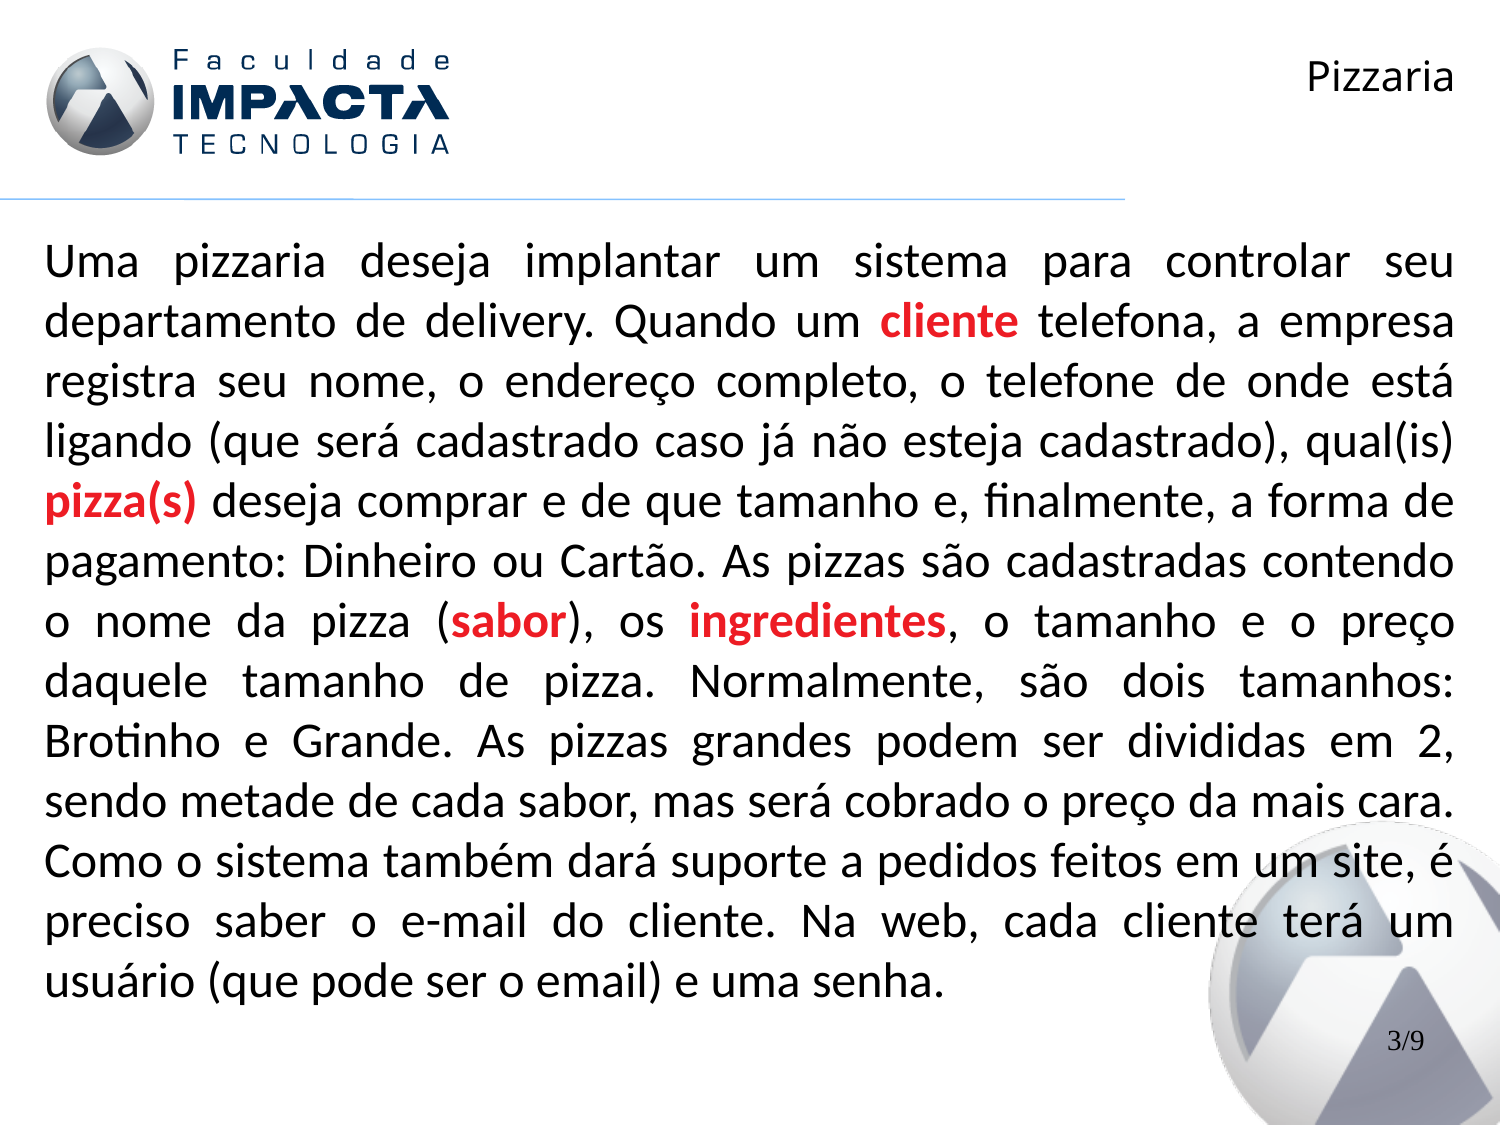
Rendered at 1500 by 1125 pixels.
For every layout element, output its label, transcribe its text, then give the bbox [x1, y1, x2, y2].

picture [1206, 787, 1500, 1125]
picture [35, 35, 458, 164]
title Pizzaria [454, 42, 1471, 194]
list Uma pizzaria deseja implantar um sistema para controlar seu departamento de delivery. Quando um cliente telefona, a empresa registra seu nome, o endereço completo, o telefone de onde está ligando (que será cadastrado caso já não esteja cadastrado), qual(is) pizza(s) deseja comprar e de que tamanho e, finalmente, a forma de pagamento: Dinheiro ou Cartão. As pizzas são cadastradas contendo o nome da pizza (sabor), os ingredientes, o tamanho e o preço daquele tamanho de pizza. Normalmente, são dois tamanhos: Brotinho e Grande. As pizzas grandes podem ser divididas em 2, sendo metade de cada sabor, mas será cobrado o preço da mais cara. Como o sistema também dará suporte a pedidos feitos em um site, é preciso saber o e-mail do cliente. Na web, cada cliente terá um usuário (que pode ser o email) e uma senha. [29, 219, 1471, 1094]
